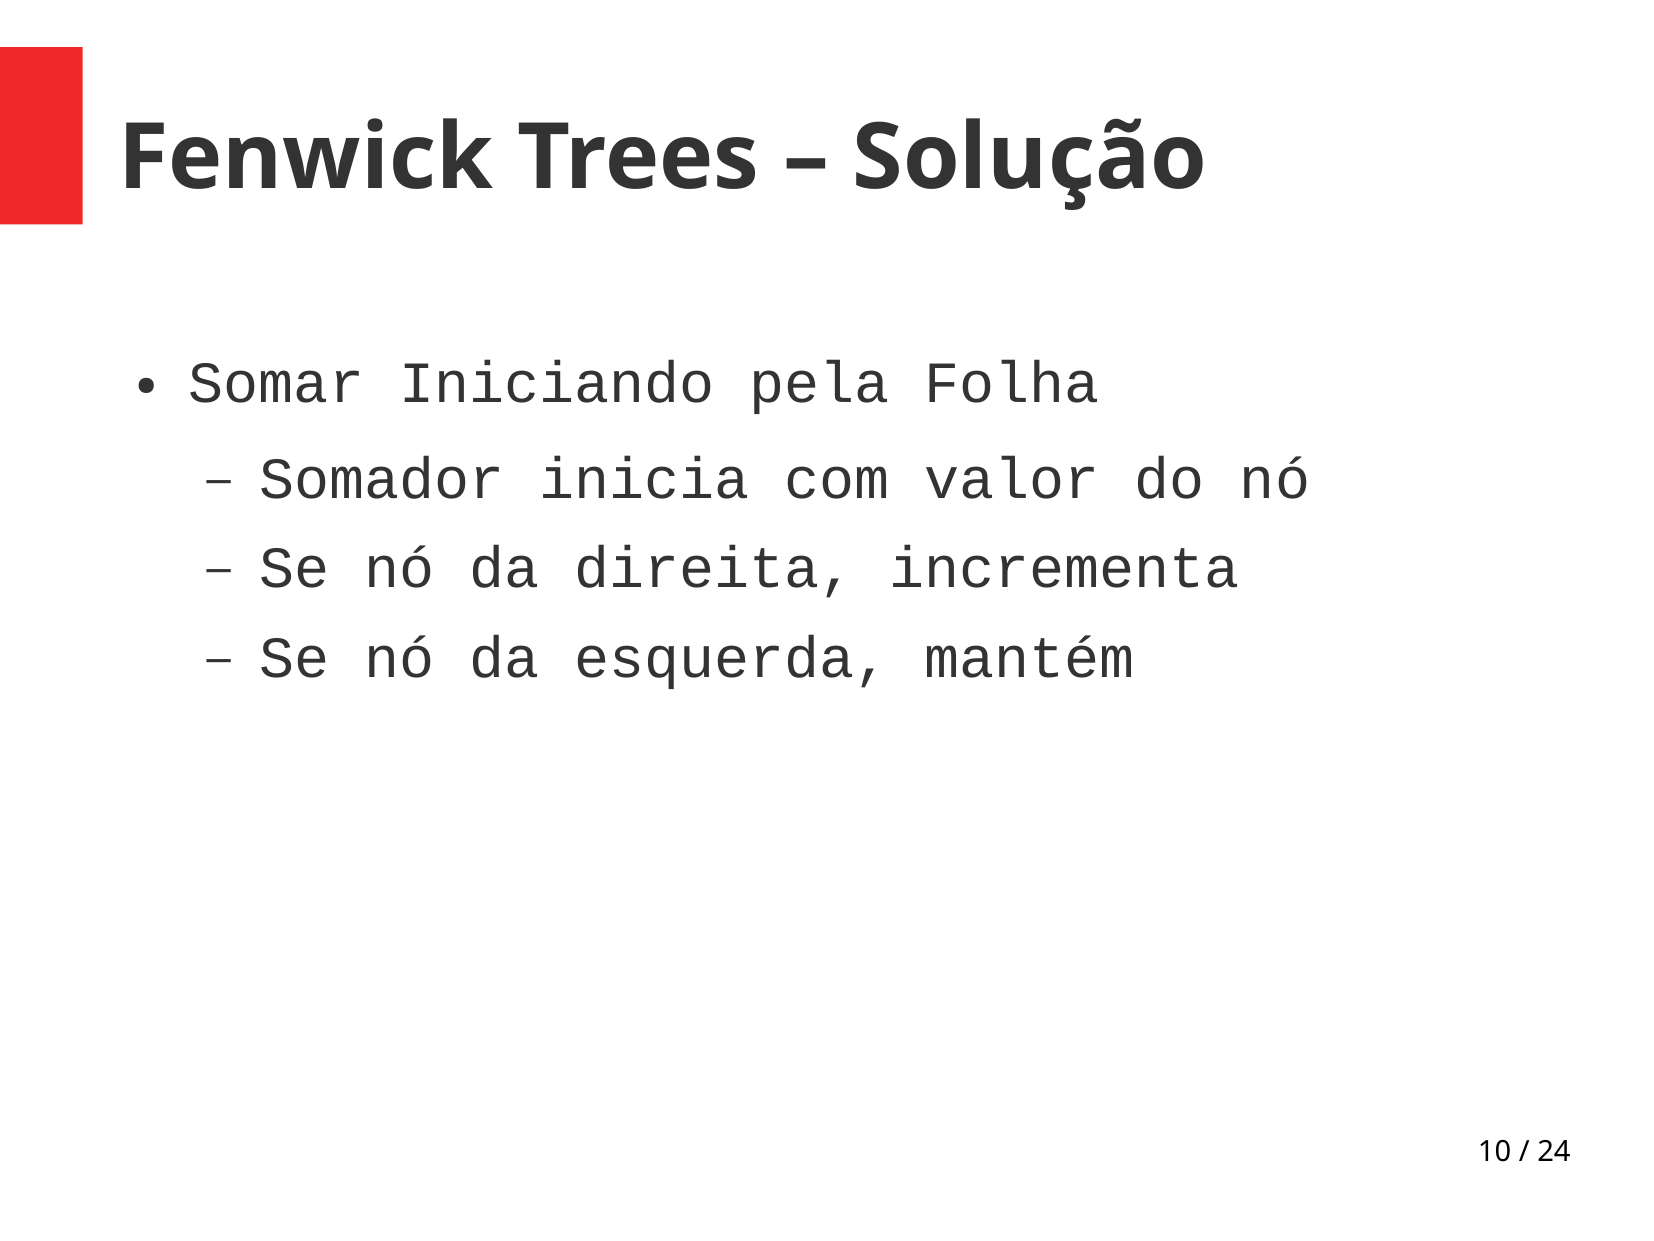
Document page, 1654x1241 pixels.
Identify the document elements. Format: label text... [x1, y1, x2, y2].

list Somar Iniciando pela Folha Somador inicia com valor do nó Se nó da direita, incrementa Se nó da esquerda, mantém [118, 354, 1536, 1074]
title Fenwick Trees – Solução [118, 49, 1571, 257]
